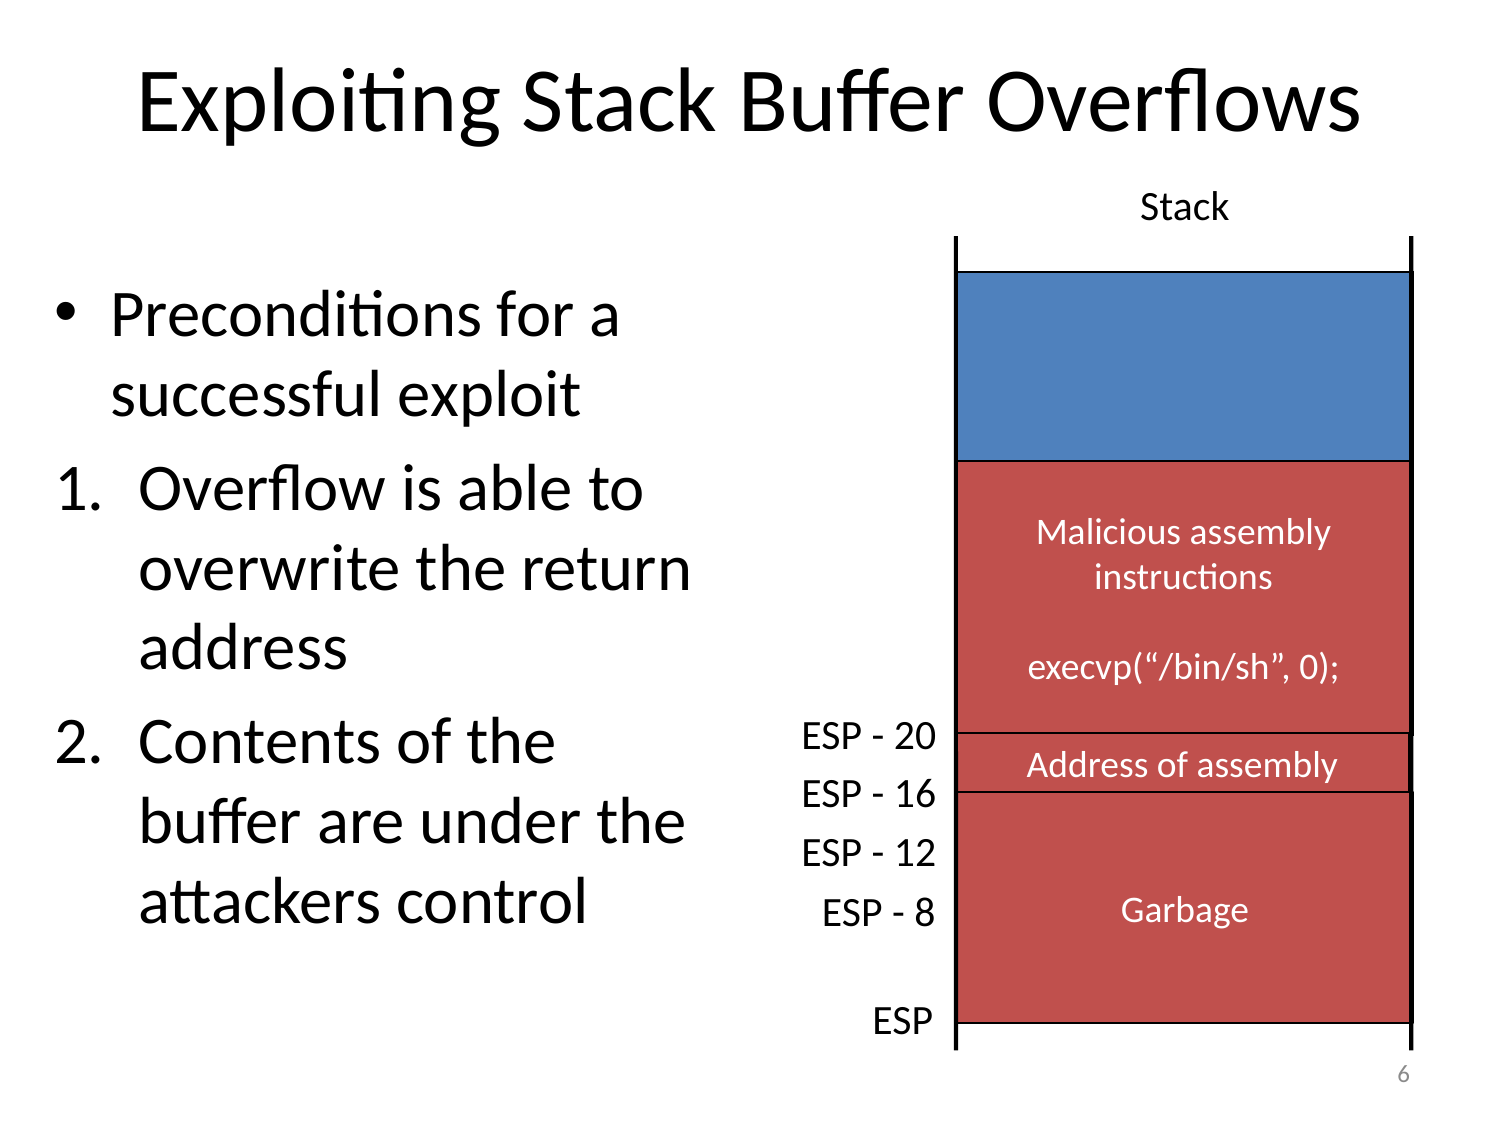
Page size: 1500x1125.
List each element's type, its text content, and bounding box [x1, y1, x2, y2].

text_box Malicious assembly instructions execvp(“/bin/sh”, 0); [958, 461, 1409, 733]
text_box ESP - 20 [786, 700, 952, 758]
text_box ESP [857, 985, 949, 1050]
text_box Garbage [959, 791, 1409, 1024]
list Preconditions for a successful exploit Overflow is able to overwrite the return address Contents of the buffer are under the attackers control [39, 262, 736, 1005]
text_box Stuff from previous frame [958, 271, 1409, 461]
text_box ESP - 8 [806, 877, 951, 943]
title Exploiting Stack Buffer Overflows [75, 1, 1425, 189]
text_box Stack [1125, 171, 1245, 237]
slide_number <number> [1074, 1042, 1425, 1103]
text_box Address of assembly [958, 733, 1409, 791]
text_box ESP - 12 [786, 817, 952, 883]
text_box ESP - 16 [786, 758, 952, 817]
